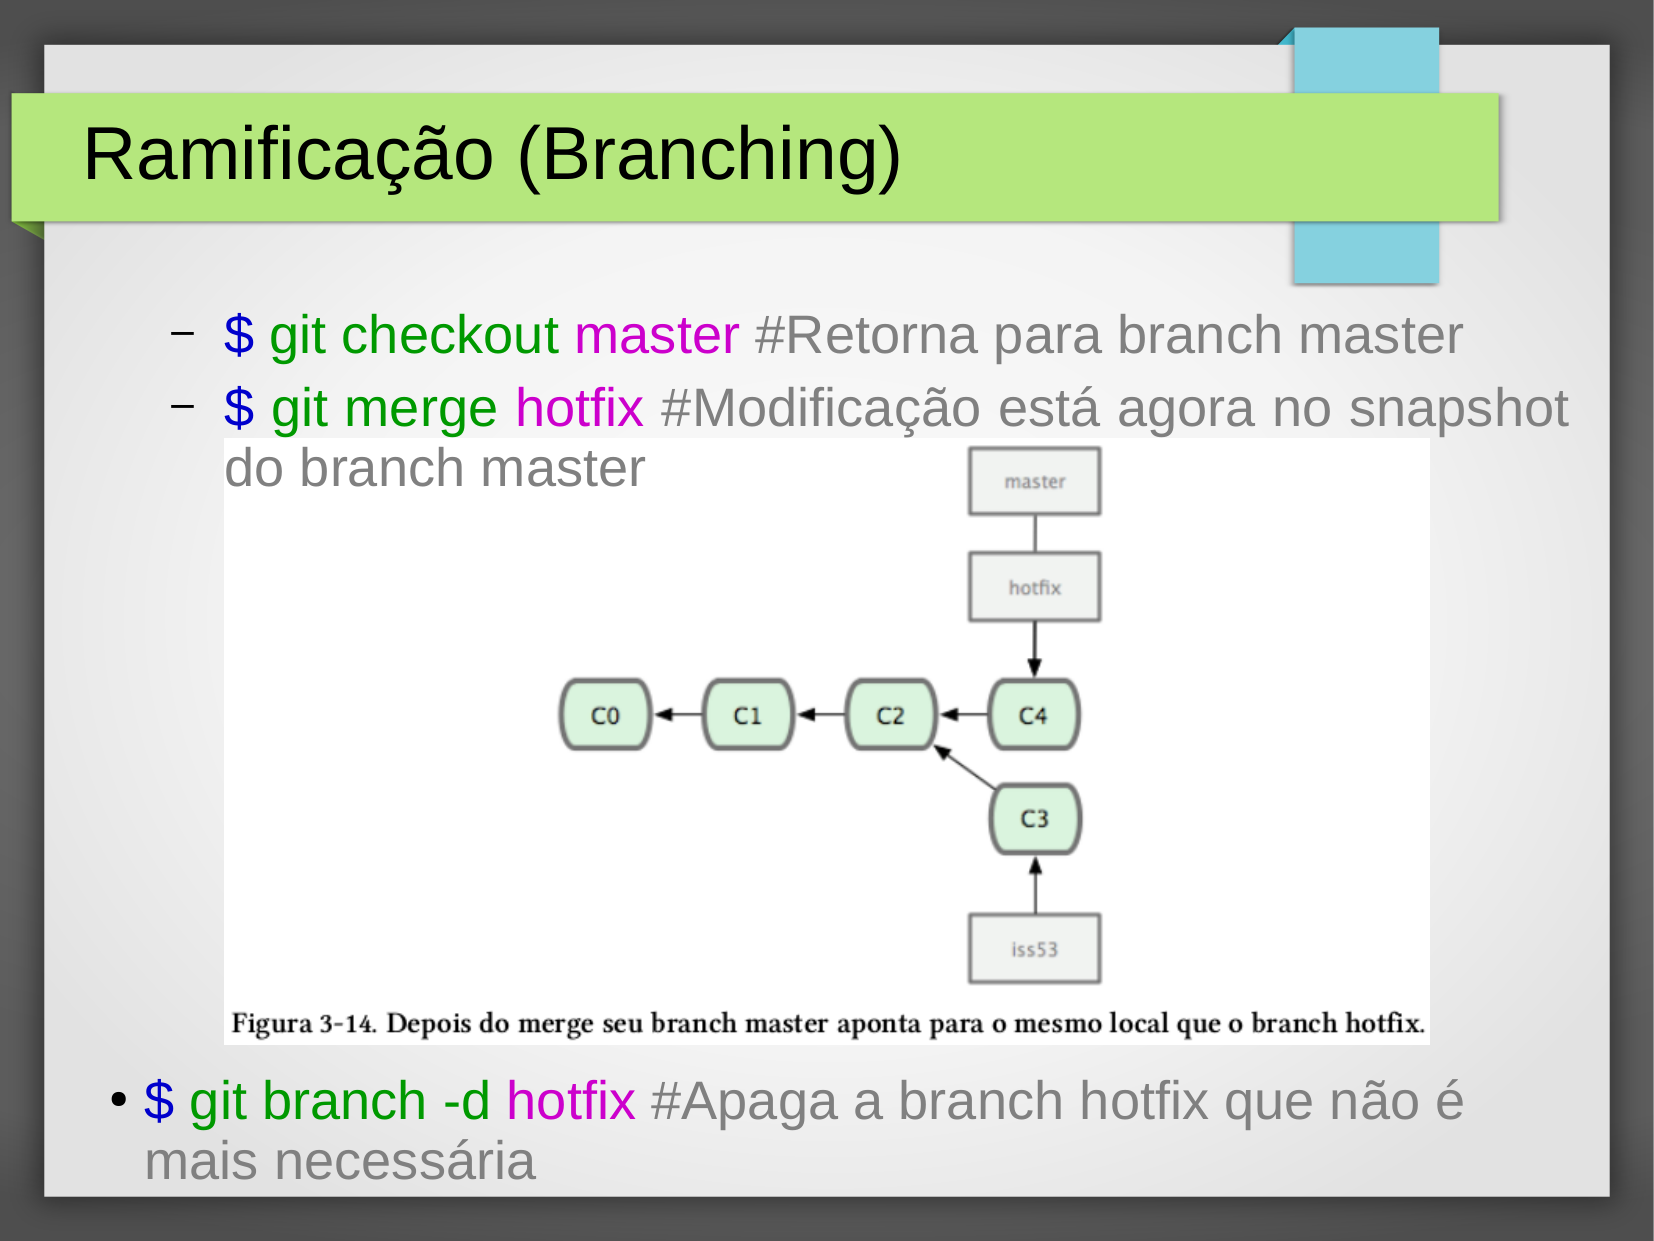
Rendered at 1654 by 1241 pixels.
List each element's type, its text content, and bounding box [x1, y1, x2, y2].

text_box $ git branch -d hotfix #Apaga a branch hotfix que não é mais necessária [59, 1062, 1595, 1199]
title Ramificação (Branching) [82, 94, 1264, 213]
picture [0, 0, 1654, 1241]
list $ git checkout master #Retorna para branch master $ git merge hotfix #Modificação está agora no snapshot do branch master [82, 295, 1571, 508]
